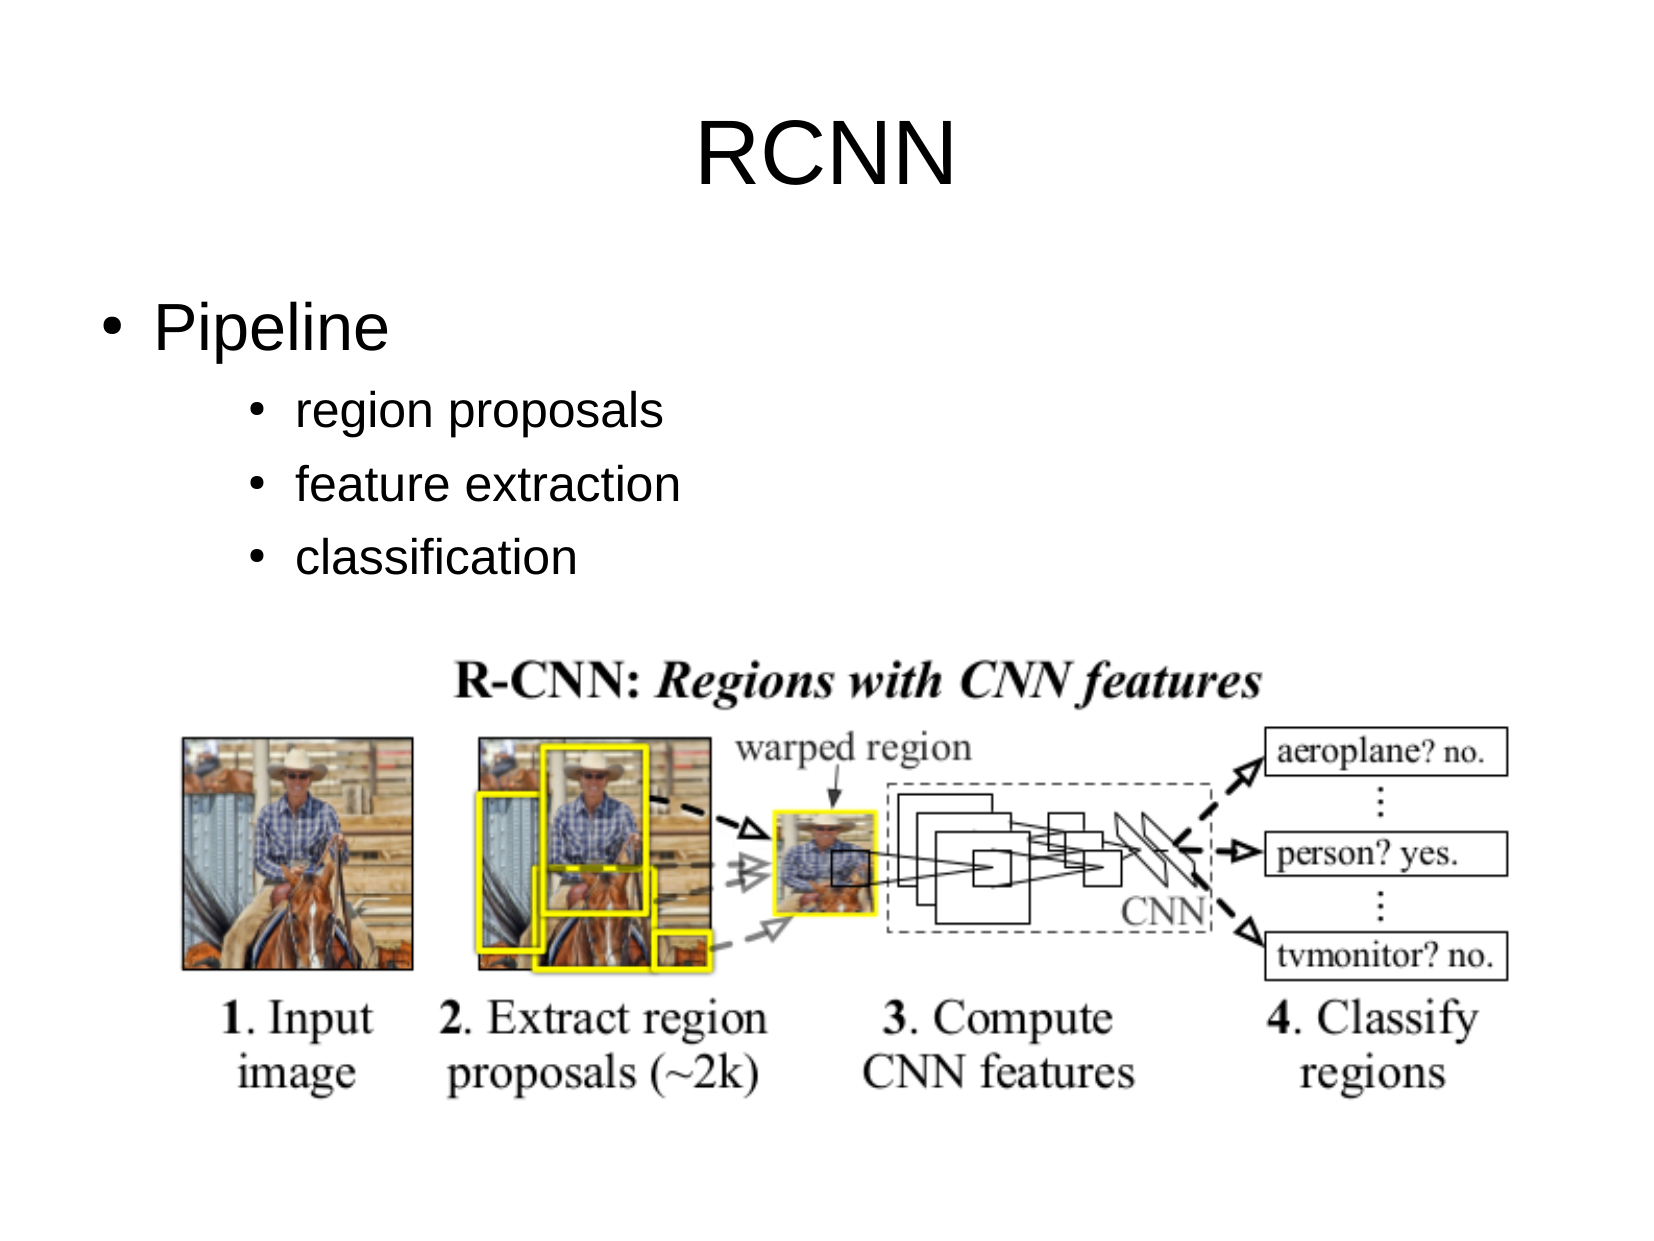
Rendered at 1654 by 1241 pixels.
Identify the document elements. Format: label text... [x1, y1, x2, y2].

list Pipeline region proposals feature extraction classification [82, 290, 1571, 1146]
picture [118, 604, 1536, 1134]
title RCNN [82, 49, 1571, 257]
